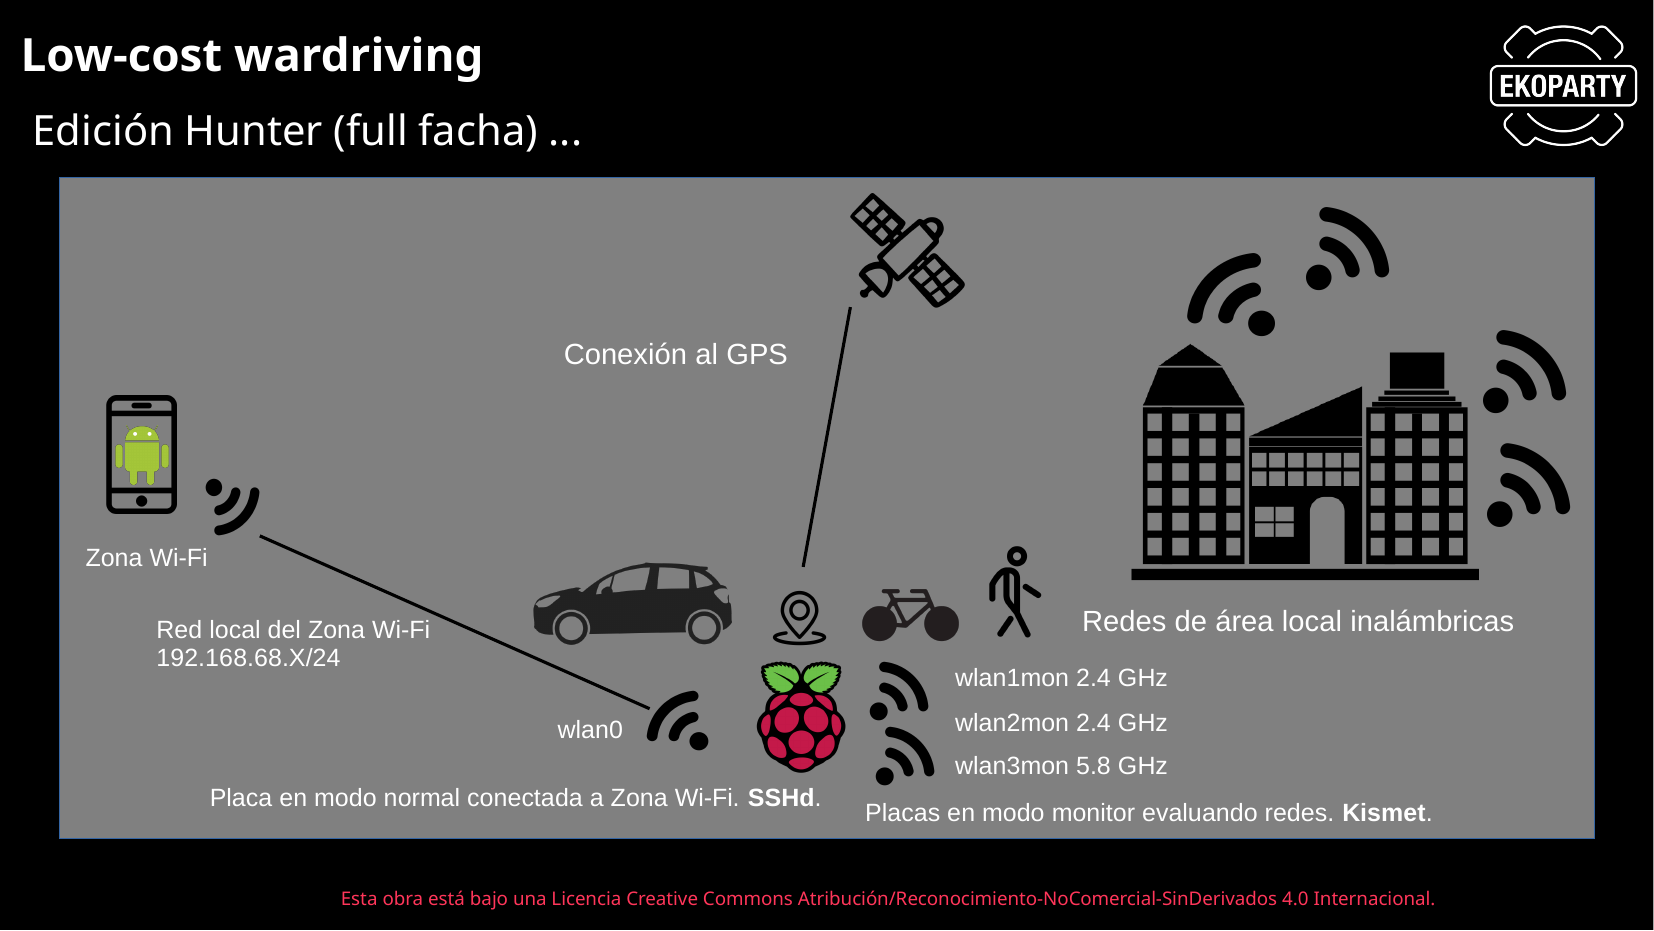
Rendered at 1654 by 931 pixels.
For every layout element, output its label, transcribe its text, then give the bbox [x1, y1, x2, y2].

text_box Placas en modo monitor evaluando redes. Kismet. [850, 791, 1489, 834]
text_box Low-cost wardriving [5, 14, 1476, 87]
picture [968, 543, 1065, 640]
text_box wlan3mon 5.8 GHz [940, 744, 1189, 788]
text_box [59, 177, 1595, 839]
picture [531, 502, 734, 751]
text_box Zona Wi-Fi [70, 535, 223, 579]
text_box Edición Hunter (full facha) ... [17, 93, 1343, 161]
picture [1127, 206, 1567, 597]
text_box wlan1mon 2.4 GHz [940, 656, 1183, 700]
text_box Esta obra está bajo una Licencia Creative Commons Atribución/Reconocimiento-NoComercial-SinDerivados 4.0 Internacional. [325, 878, 1654, 917]
picture [1476, 0, 1654, 178]
picture [1486, 442, 1571, 528]
picture [850, 193, 965, 308]
text_box Red local del Zona Wi-Fi 192.168.68.X/24 [141, 608, 446, 680]
text_box Redes de área local inalámbricas [1067, 597, 1530, 645]
text_box Conexión al GPS [549, 330, 804, 378]
text_box Placa en modo normal conectada a Zona Wi-Fi. SSHd. [194, 775, 835, 819]
picture [205, 478, 260, 536]
picture [82, 395, 201, 514]
text_box wlan2mon 2.4 GHz [940, 701, 1183, 745]
picture [875, 726, 935, 786]
picture [739, 566, 959, 779]
text_box wlan0 [542, 708, 638, 752]
picture [772, 590, 827, 646]
